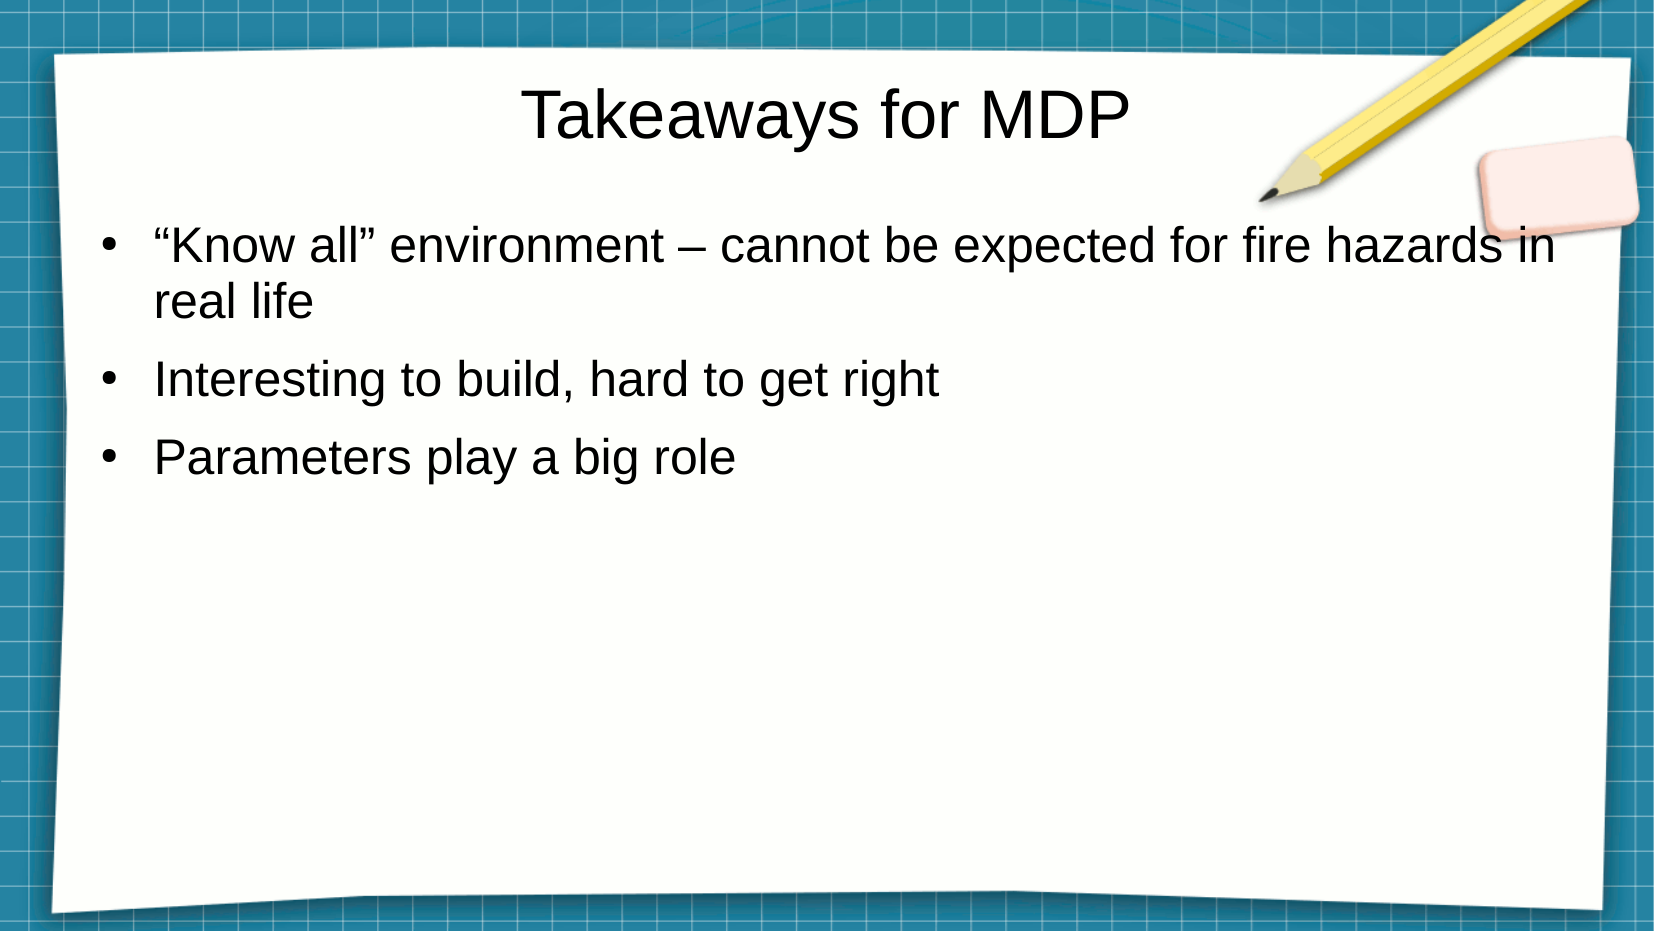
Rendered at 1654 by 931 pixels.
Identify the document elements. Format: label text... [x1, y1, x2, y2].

list “Know all” environment – cannot be expected for fire hazards in real life Interesting to build, hard to get right Parameters play a big role [82, 217, 1571, 758]
picture [0, 0, 1654, 931]
title Takeaways for MDP [82, 37, 1571, 193]
